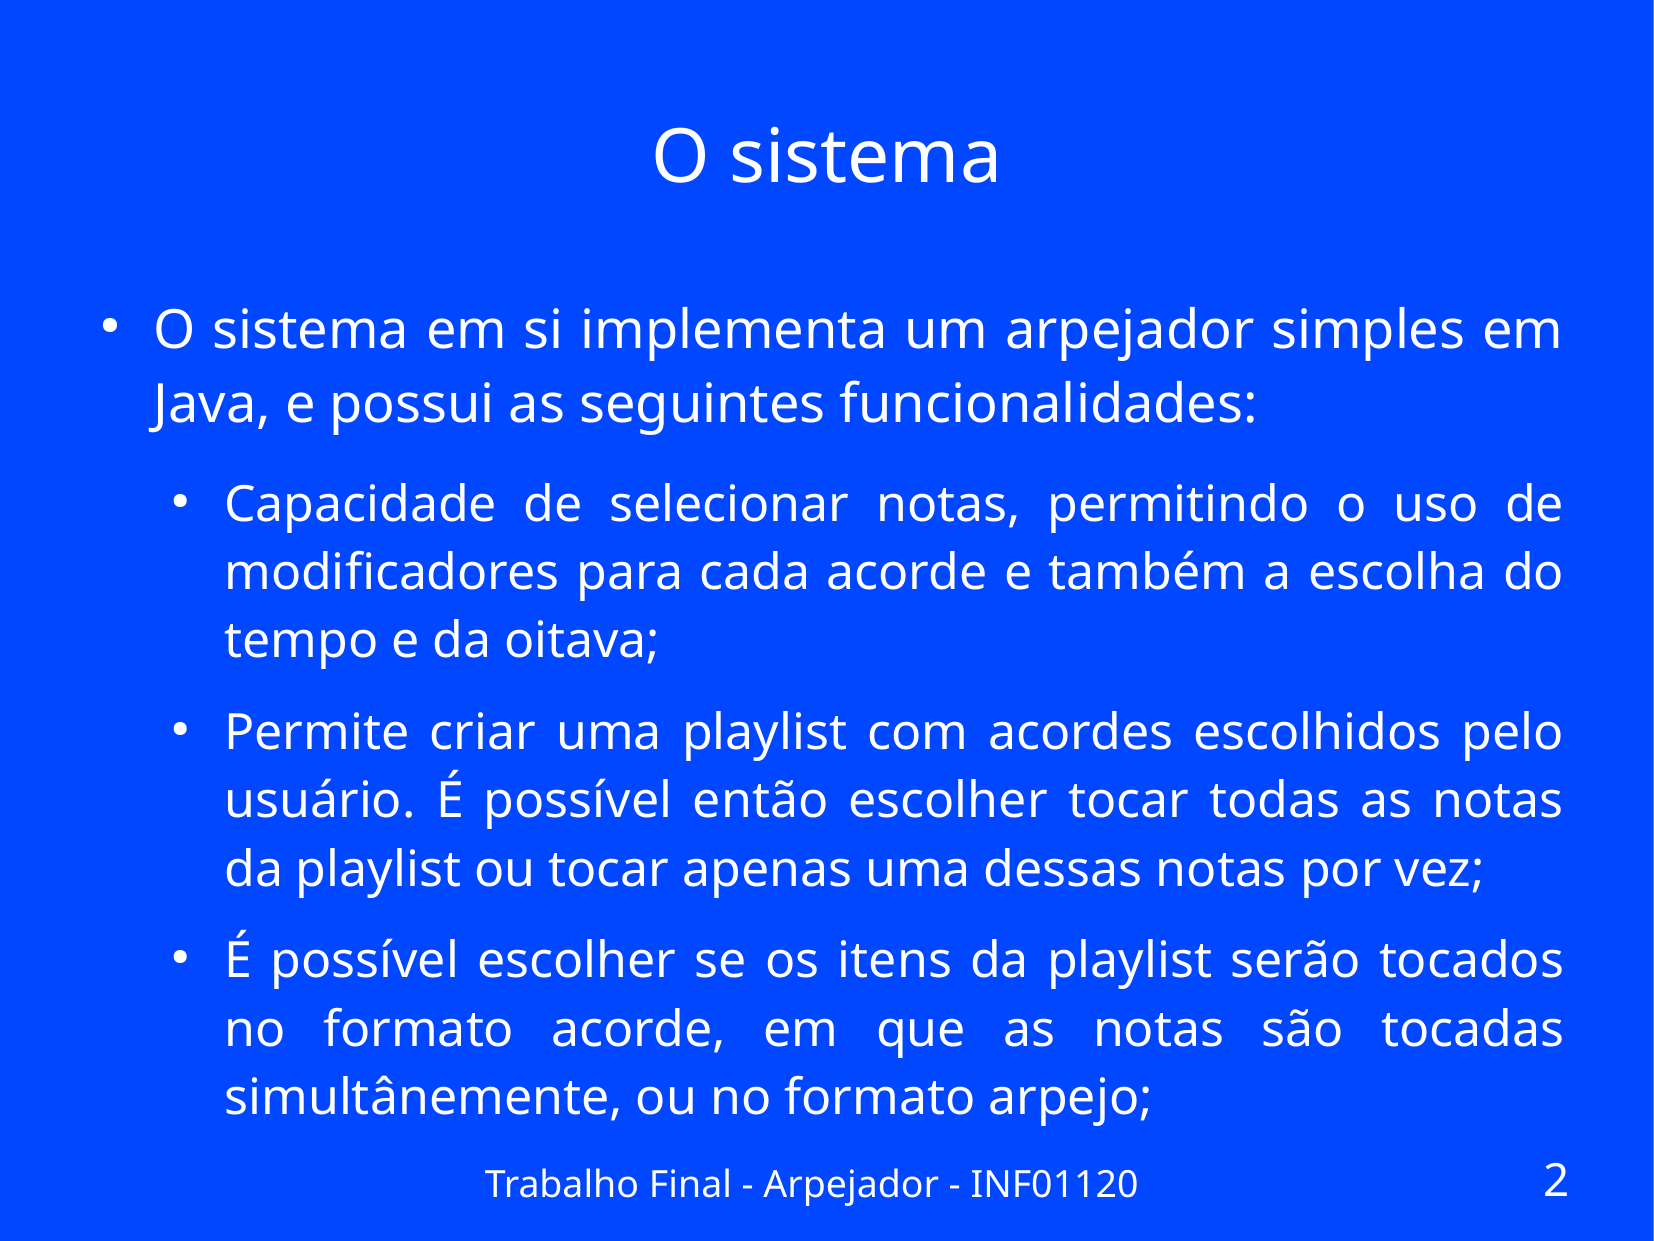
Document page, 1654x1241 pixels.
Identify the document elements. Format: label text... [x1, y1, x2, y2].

title O sistema [82, 49, 1571, 257]
list O sistema em si implementa um arpejador simples em Java, e possui as seguintes funcionalidades: Capacidade de selecionar notas, permitindo o uso de modificadores para cada acorde e também a escolha do tempo e da oitava; Permite criar uma playlist com acordes escolhidos pelo usuário. É possível então escolher tocar todas as notas da playlist ou tocar apenas uma dessas notas por vez; É possível escolher se os itens da playlist serão tocados no formato acorde, em que as notas são tocadas simultânemente, ou no formato arpejo; [82, 290, 1565, 1123]
